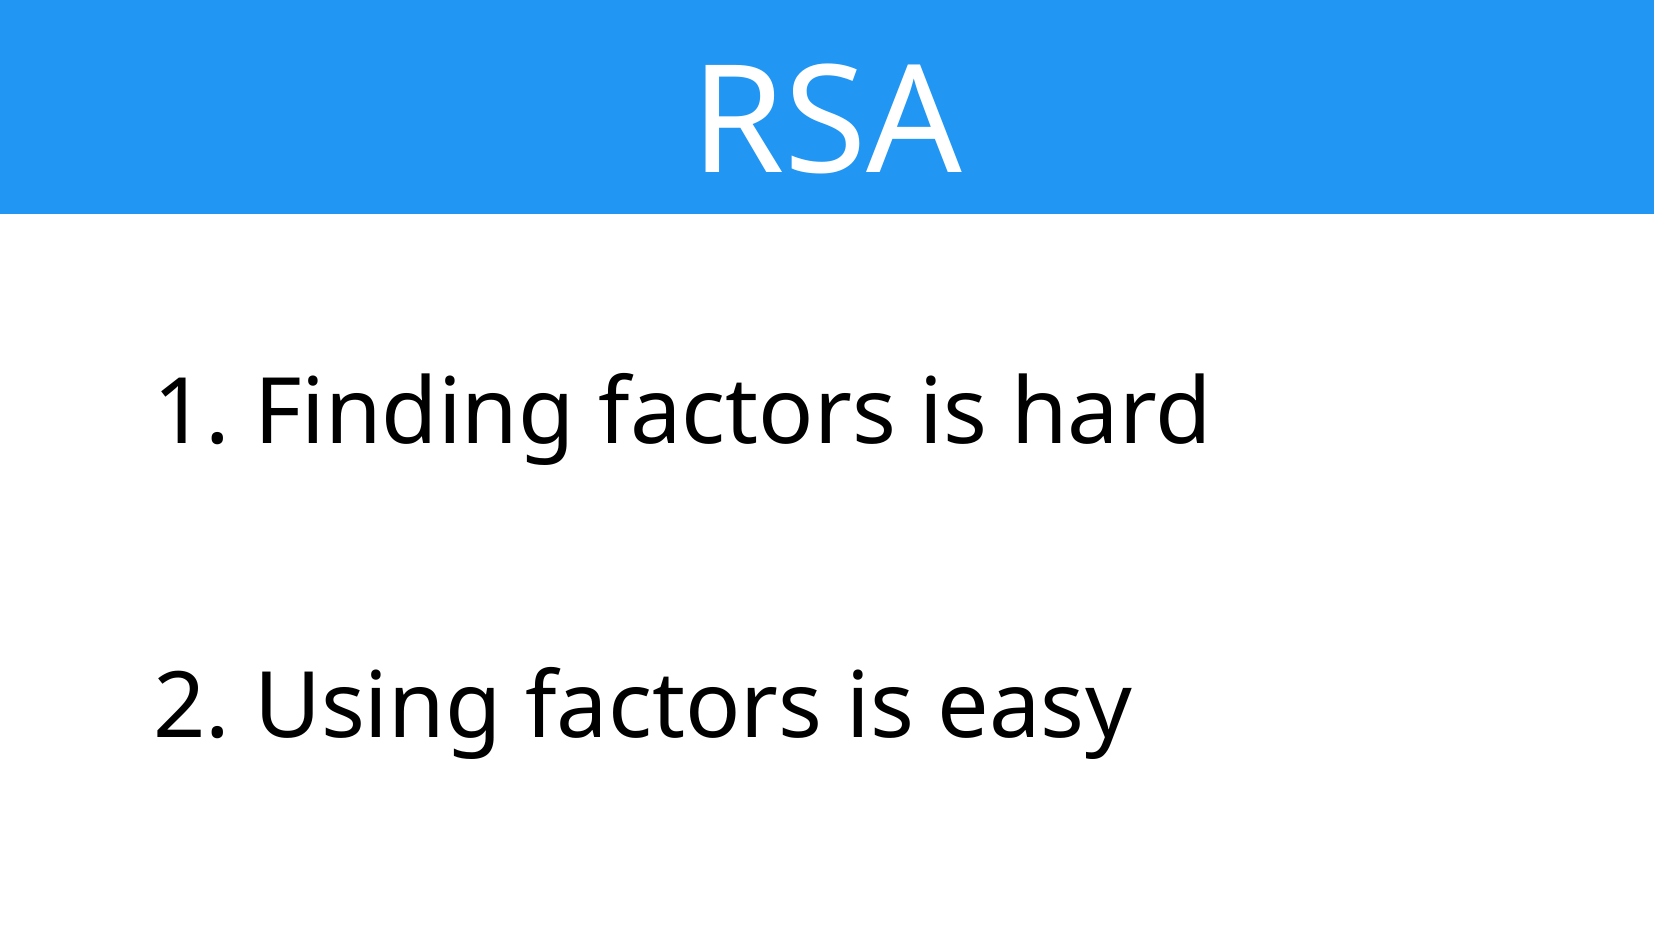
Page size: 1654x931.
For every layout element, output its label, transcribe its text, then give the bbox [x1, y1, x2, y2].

title RSA [82, 37, 1571, 193]
list 1. Finding factors is hard 2. Using factors is easy [82, 345, 1571, 781]
